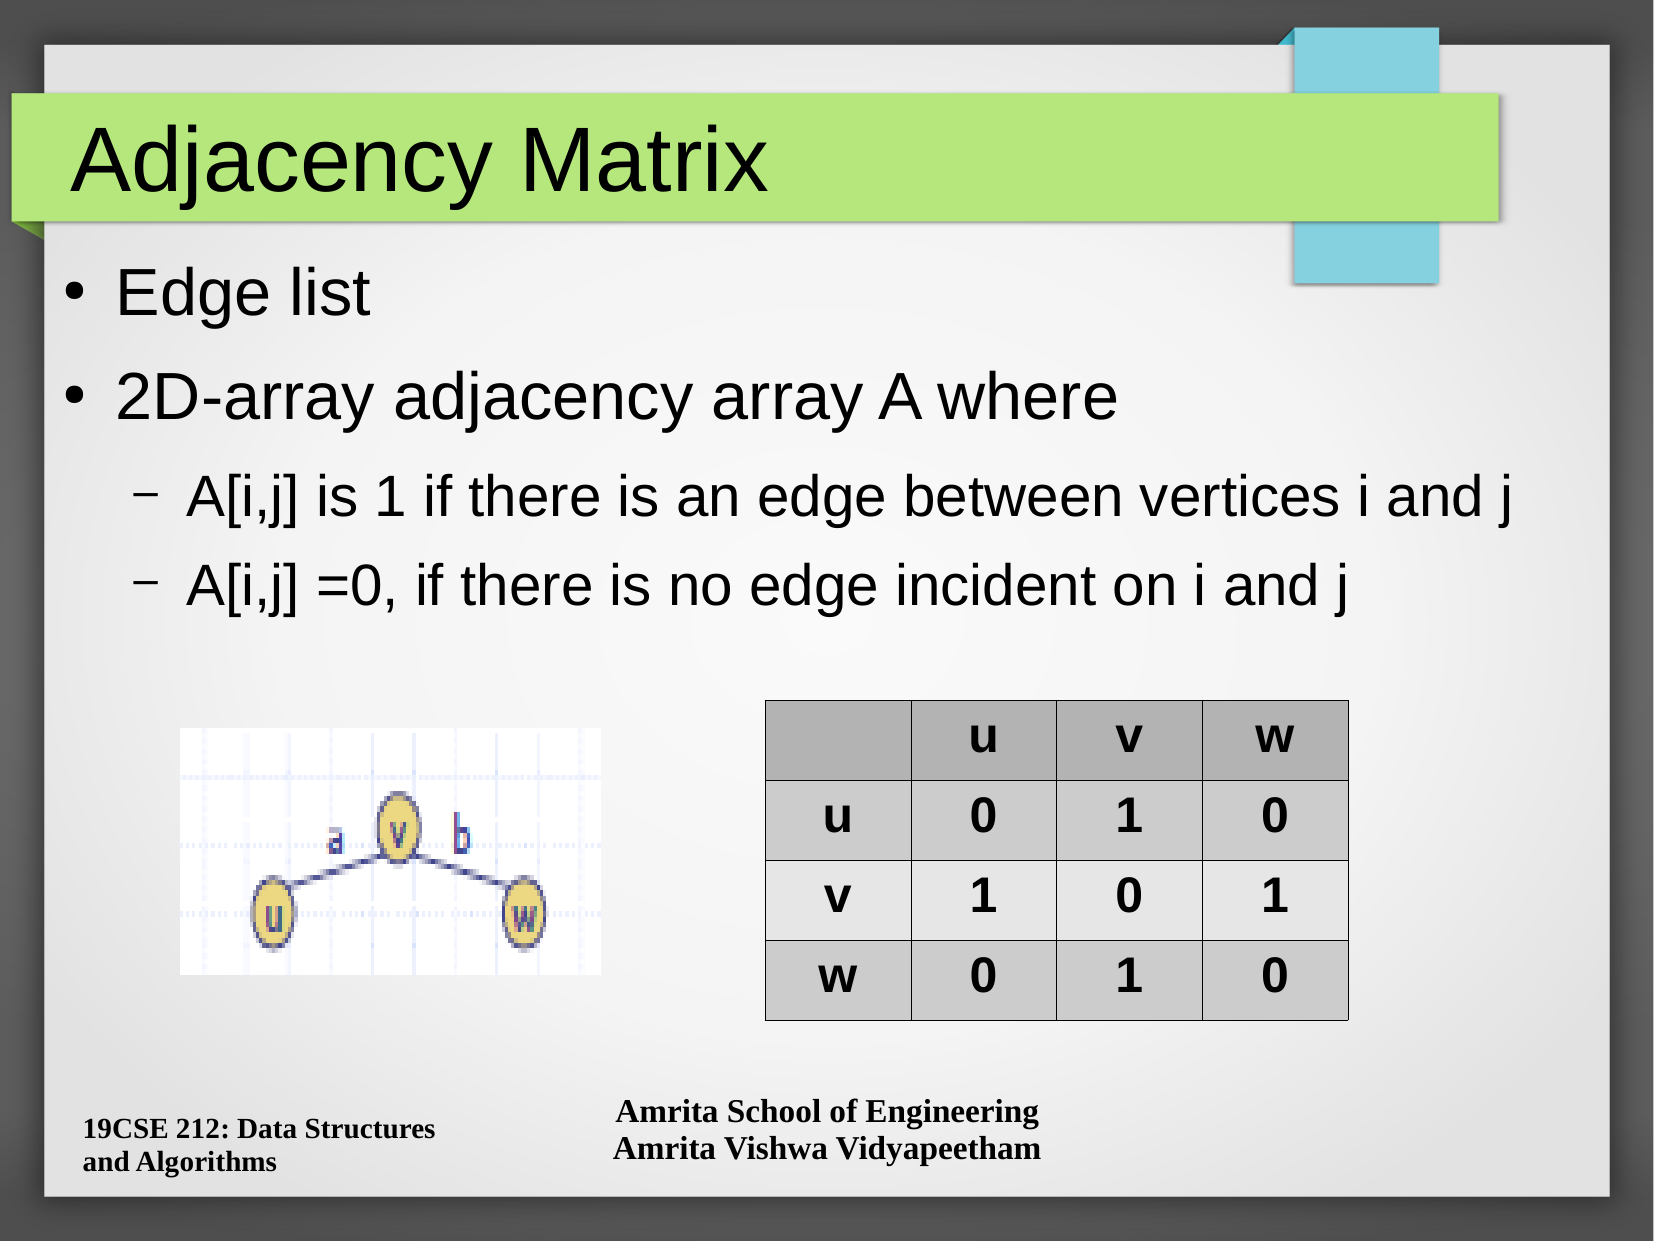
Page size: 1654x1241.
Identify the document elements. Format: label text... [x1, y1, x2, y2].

table_cell 0 [912, 781, 1056, 860]
table_header u [912, 701, 1056, 780]
table_cell 1 [1057, 781, 1202, 860]
title Adjacency Matrix [70, 106, 1229, 213]
table_cell u [766, 781, 911, 860]
table_header v [1057, 701, 1202, 780]
list Edge list 2D-array adjacency array A where A[i,j] is 1 if there is an edge between vertices i and j A[i,j] =0, if there is no edge incident on i and j [45, 255, 1591, 975]
table_cell 0 [1203, 941, 1348, 1020]
table_header w [1203, 701, 1348, 780]
table_cell 0 [1203, 781, 1348, 860]
table_cell 1 [1203, 861, 1348, 940]
table_header [766, 701, 911, 780]
table_cell 1 [1057, 941, 1202, 1020]
table_cell 0 [1057, 861, 1202, 940]
table_cell w [766, 941, 911, 1020]
picture [0, 0, 1654, 1241]
table_cell 0 [912, 941, 1056, 1020]
table_cell 1 [912, 861, 1056, 940]
table_cell v [766, 861, 911, 940]
